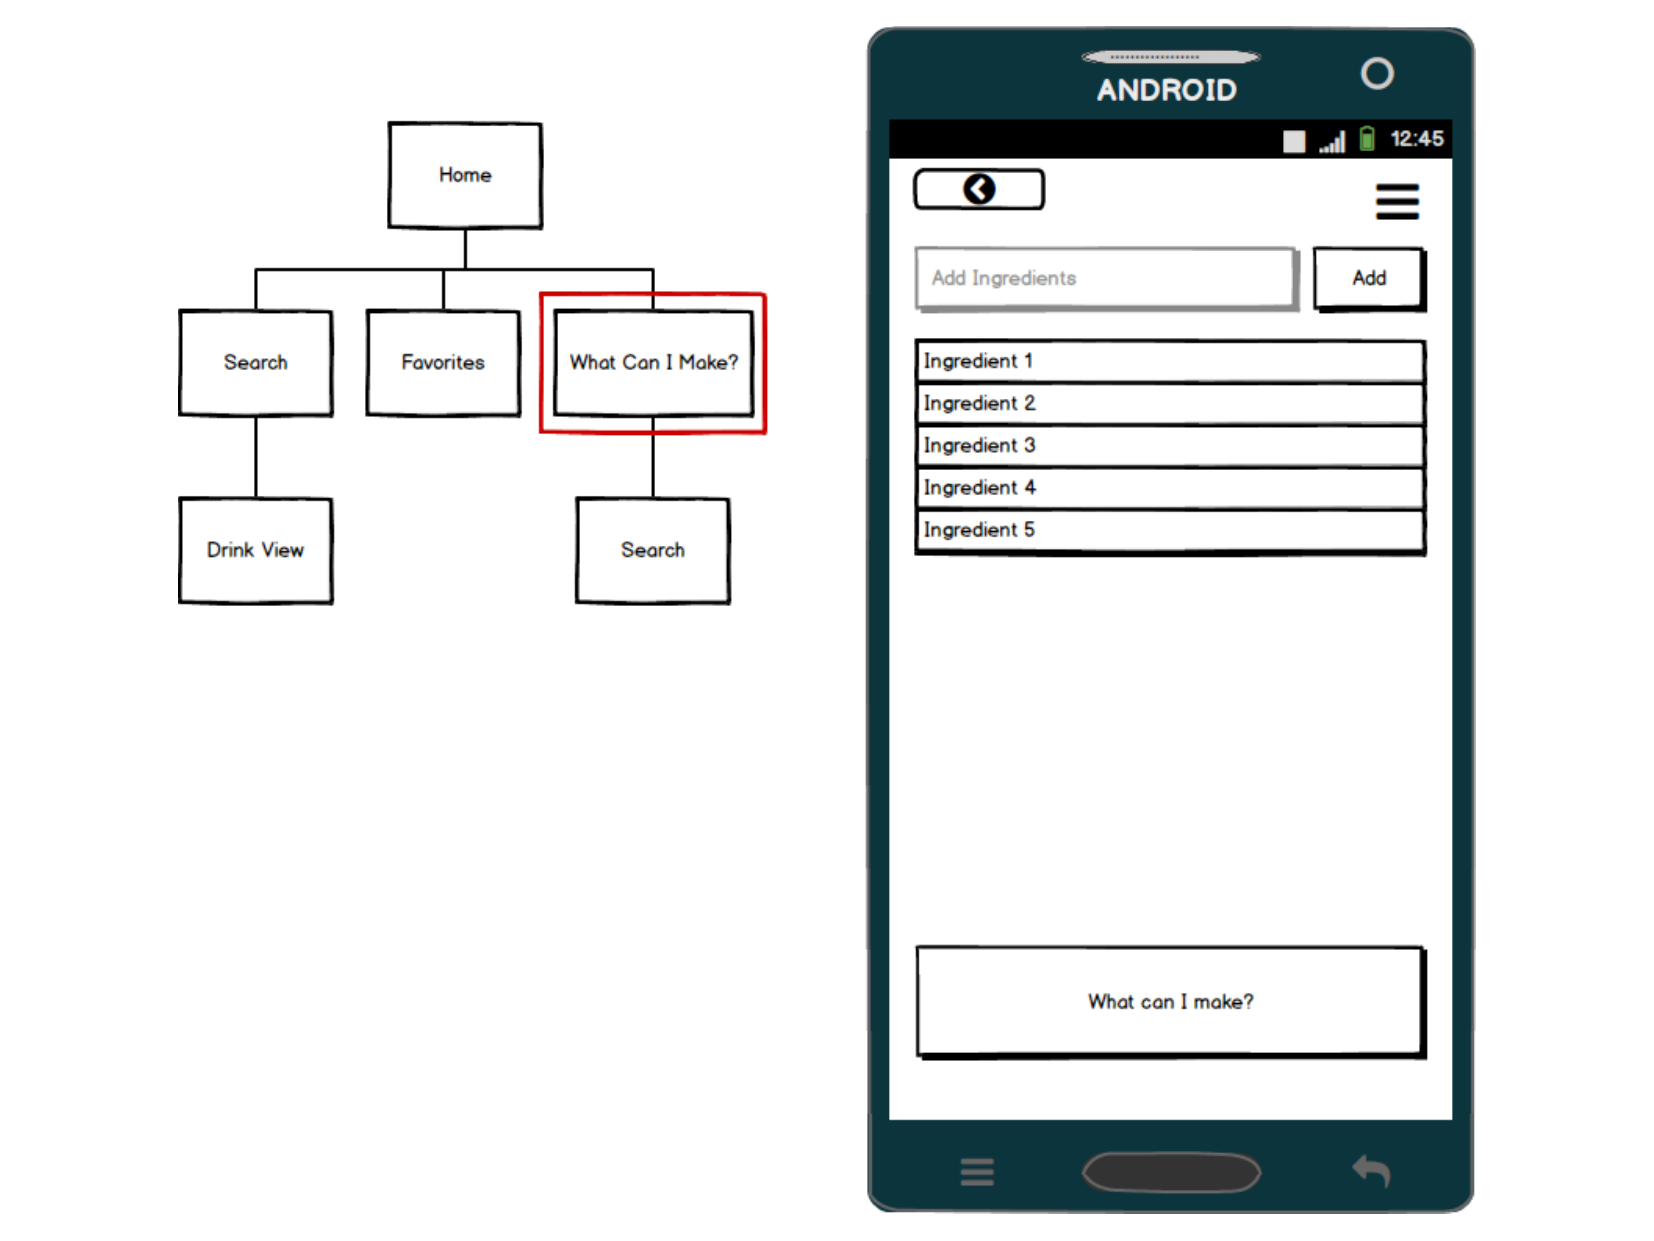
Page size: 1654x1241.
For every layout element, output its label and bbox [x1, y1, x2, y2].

picture [178, 26, 1476, 1214]
